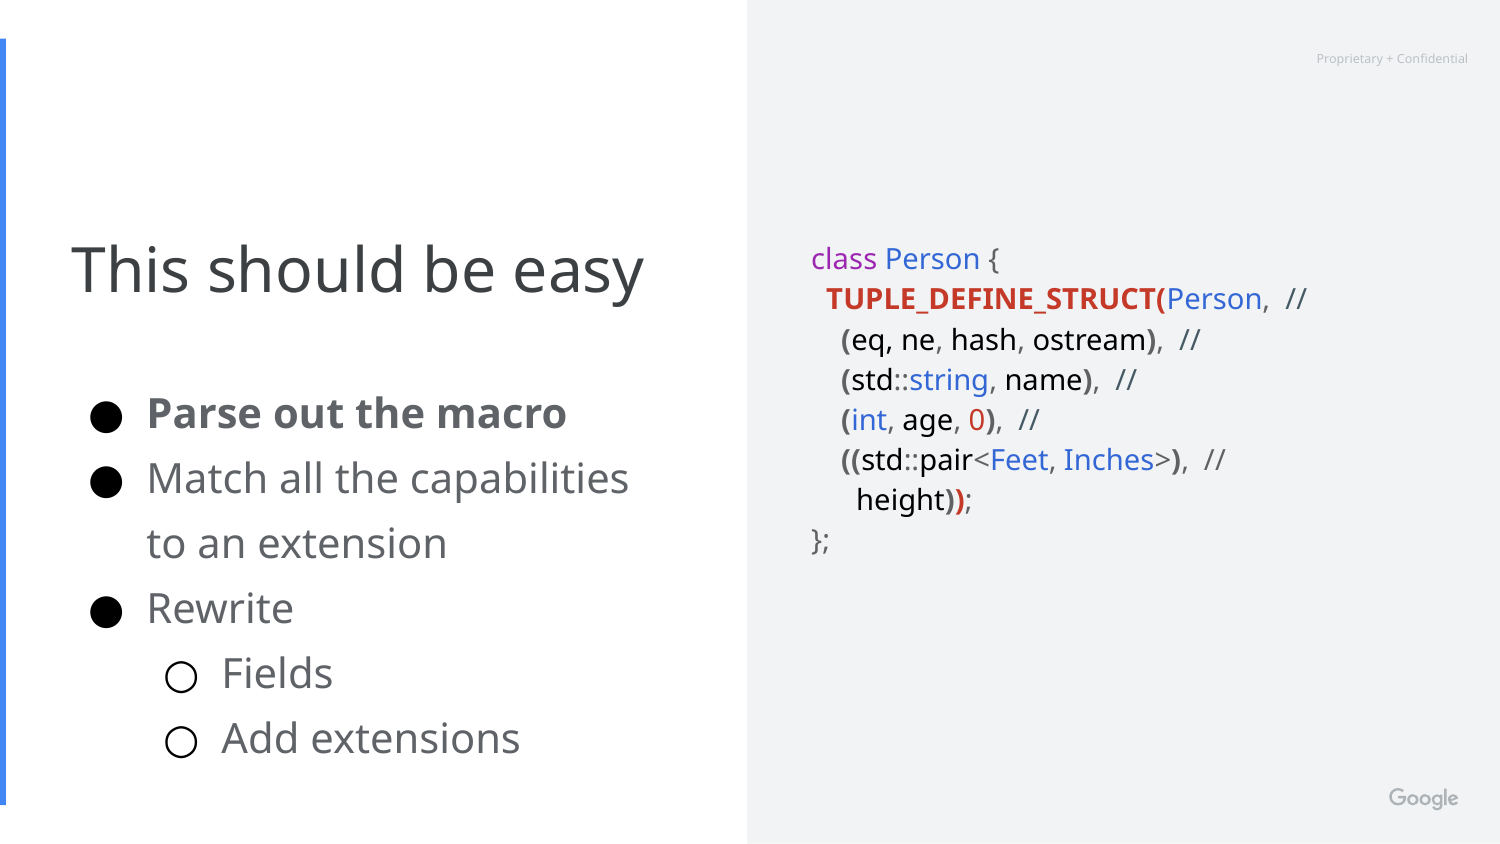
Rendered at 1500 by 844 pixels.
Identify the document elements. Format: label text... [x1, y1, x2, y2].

list class Person { TUPLE_DEFINE_STRUCT(Person, // (eq, ne, hash, ostream), // (std::string, name), // (int, age, 0), // ((std::pair<Feet, Inches>), // height)); }; [796, 220, 1444, 624]
title This should be easy [56, 224, 691, 292]
list Parse out the macro Match all the capabilities to an extension Rewrite Fields Add extensions [56, 356, 685, 693]
